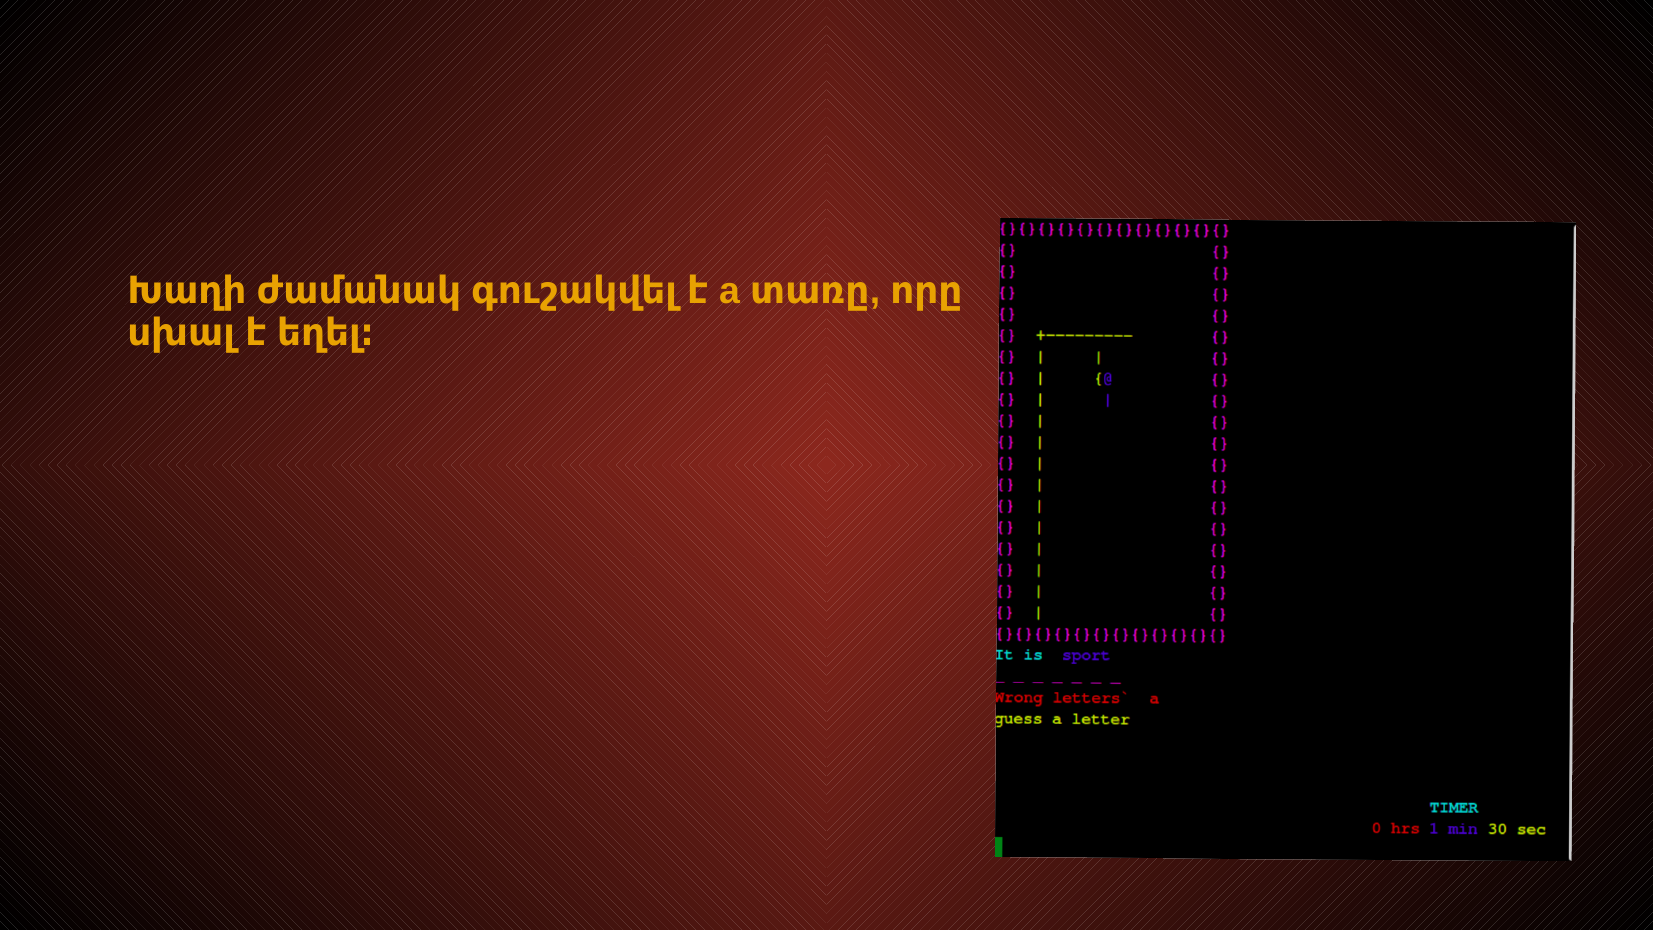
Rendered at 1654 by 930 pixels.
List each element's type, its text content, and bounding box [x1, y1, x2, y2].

picture [994, 217, 1576, 861]
text_box Խաղի ժամանակ գուշակվել է a տառը, որը սխալ է եղել։ [112, 262, 978, 362]
